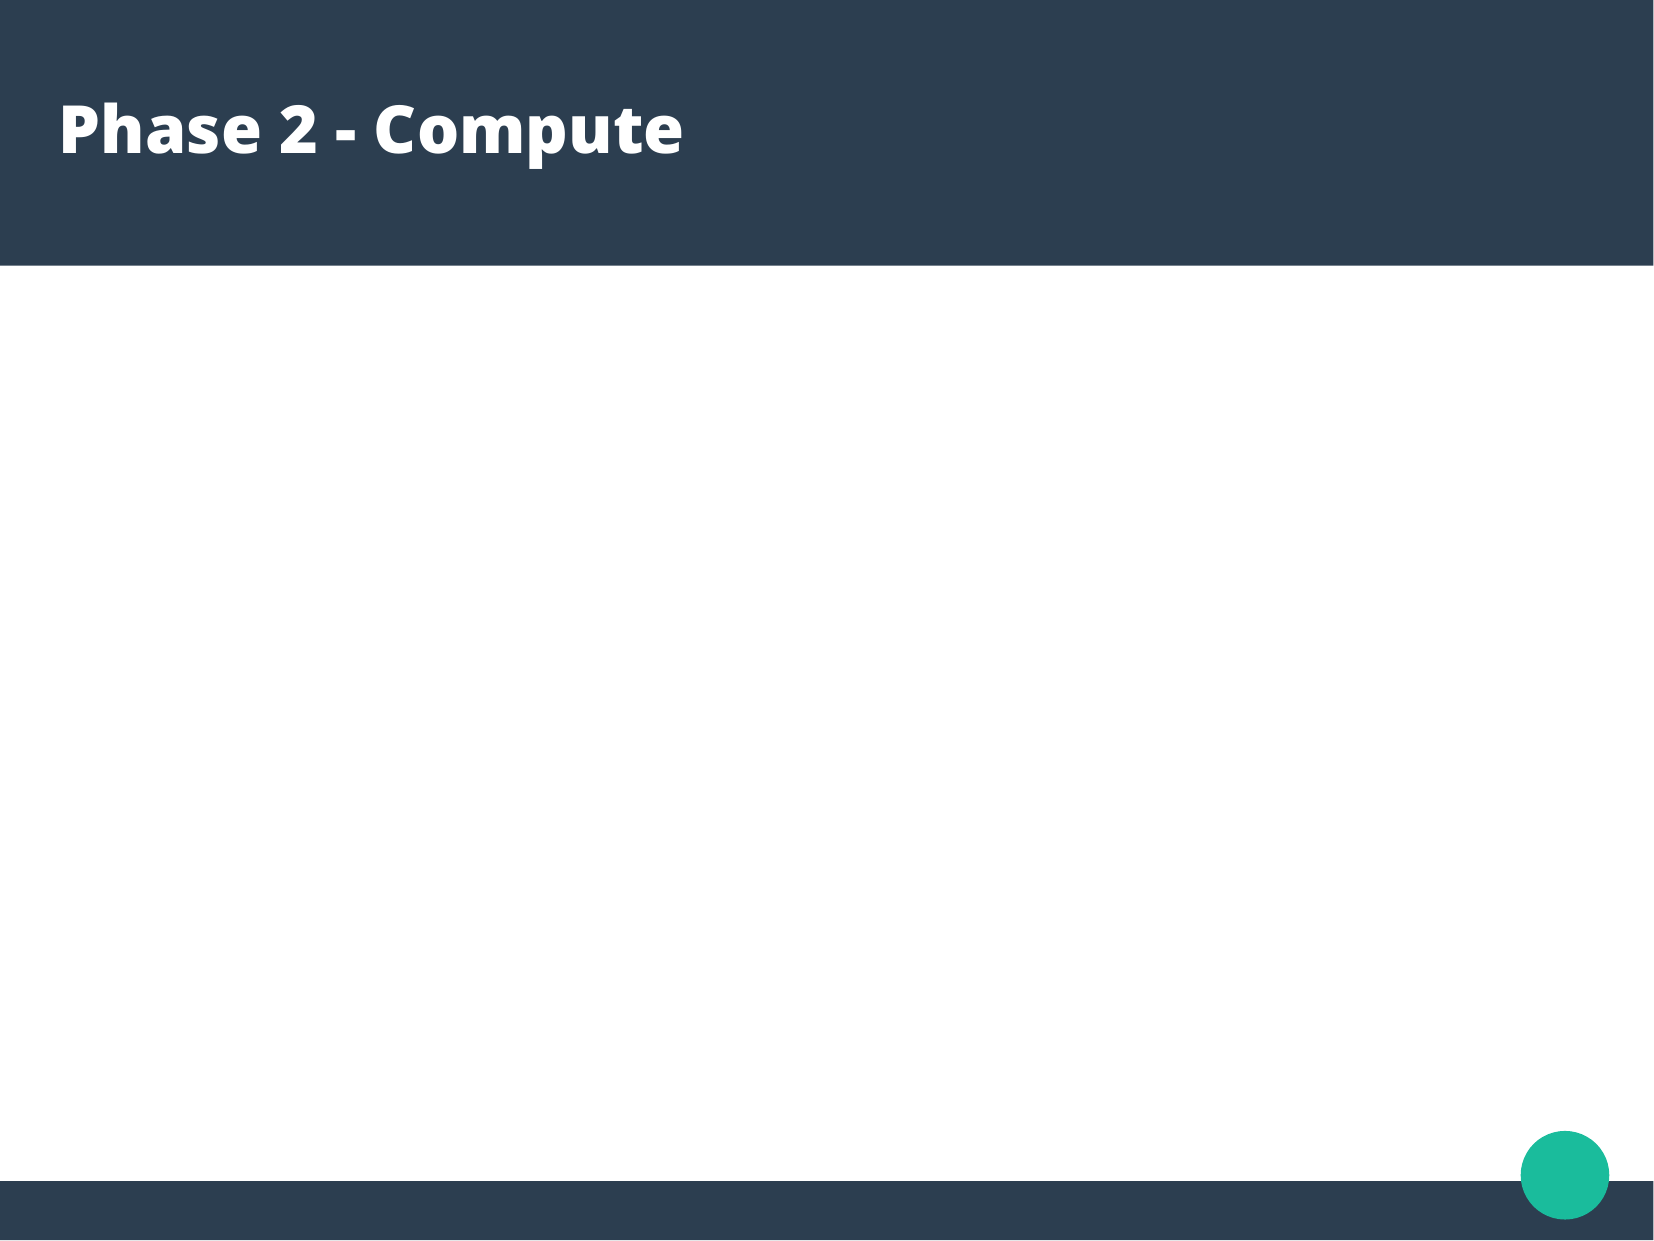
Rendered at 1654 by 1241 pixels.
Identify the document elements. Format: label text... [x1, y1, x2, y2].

title Phase 2 - Compute [59, 49, 1595, 207]
